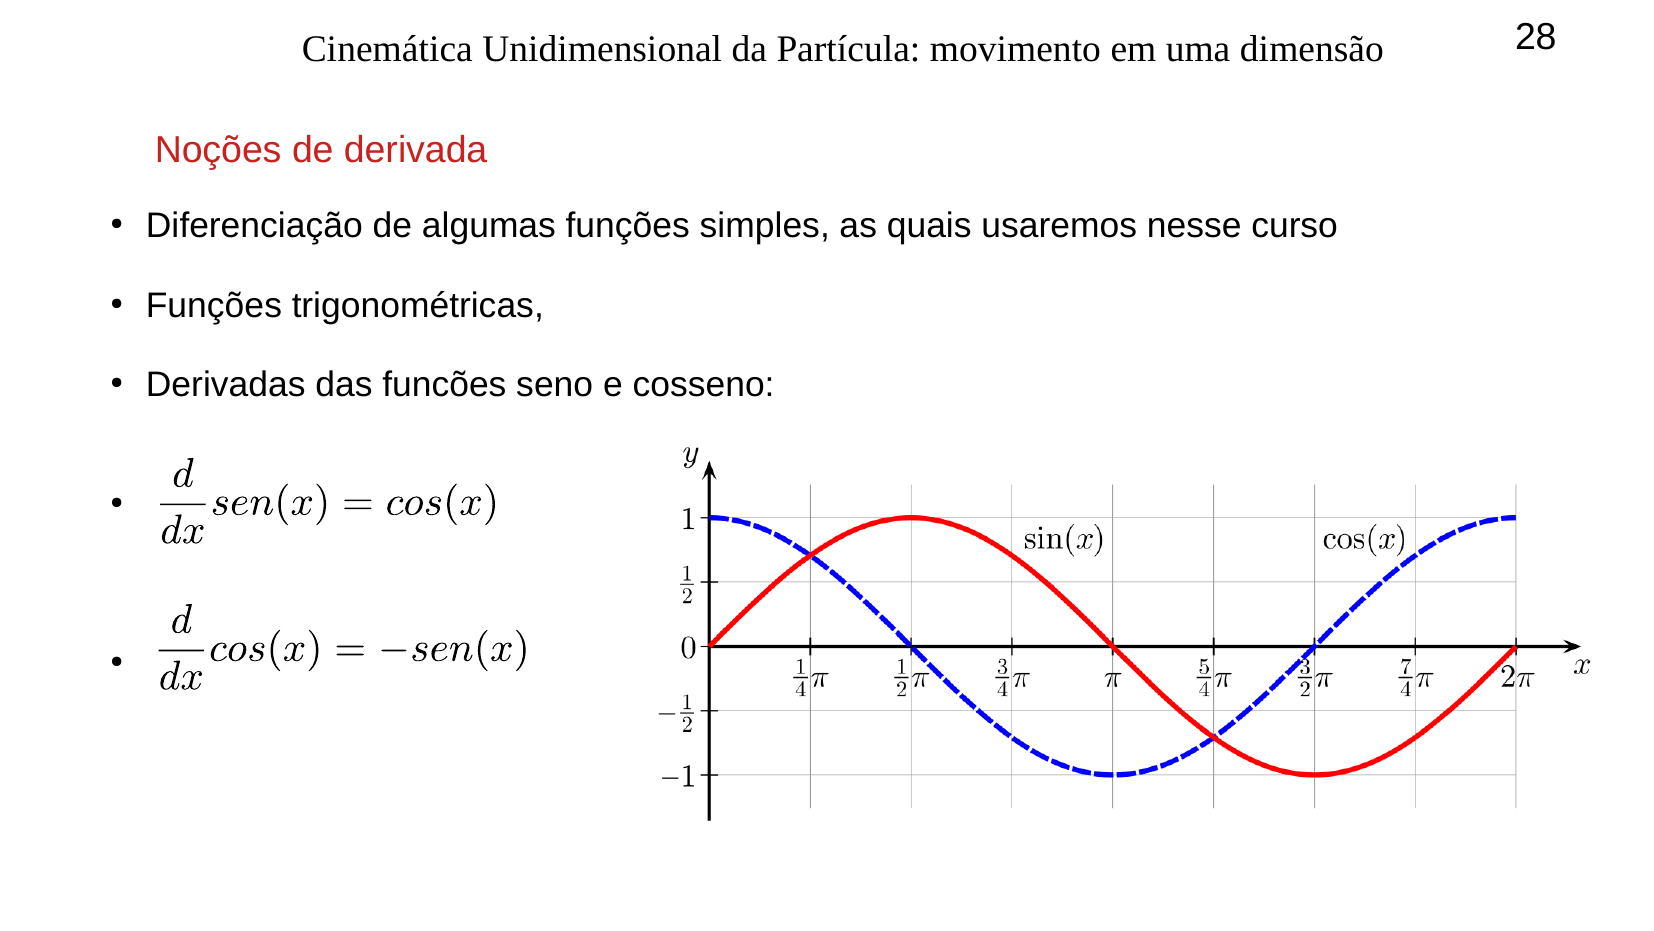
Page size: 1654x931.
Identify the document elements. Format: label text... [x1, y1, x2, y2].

text_box Cinemática Unidimensional da Partícula: movimento em uma dimensão [287, 0, 1401, 78]
picture [644, 441, 1607, 827]
text_box Diferenciação de algumas funções simples, as quais usaremos nesse curso Funções trigonométricas, Derivadas das funcões seno e cosseno: [95, 197, 1486, 803]
picture [158, 456, 497, 546]
text_box Noções de derivada [140, 121, 557, 179]
text_box <number> [1500, 7, 1654, 78]
picture [158, 604, 526, 690]
